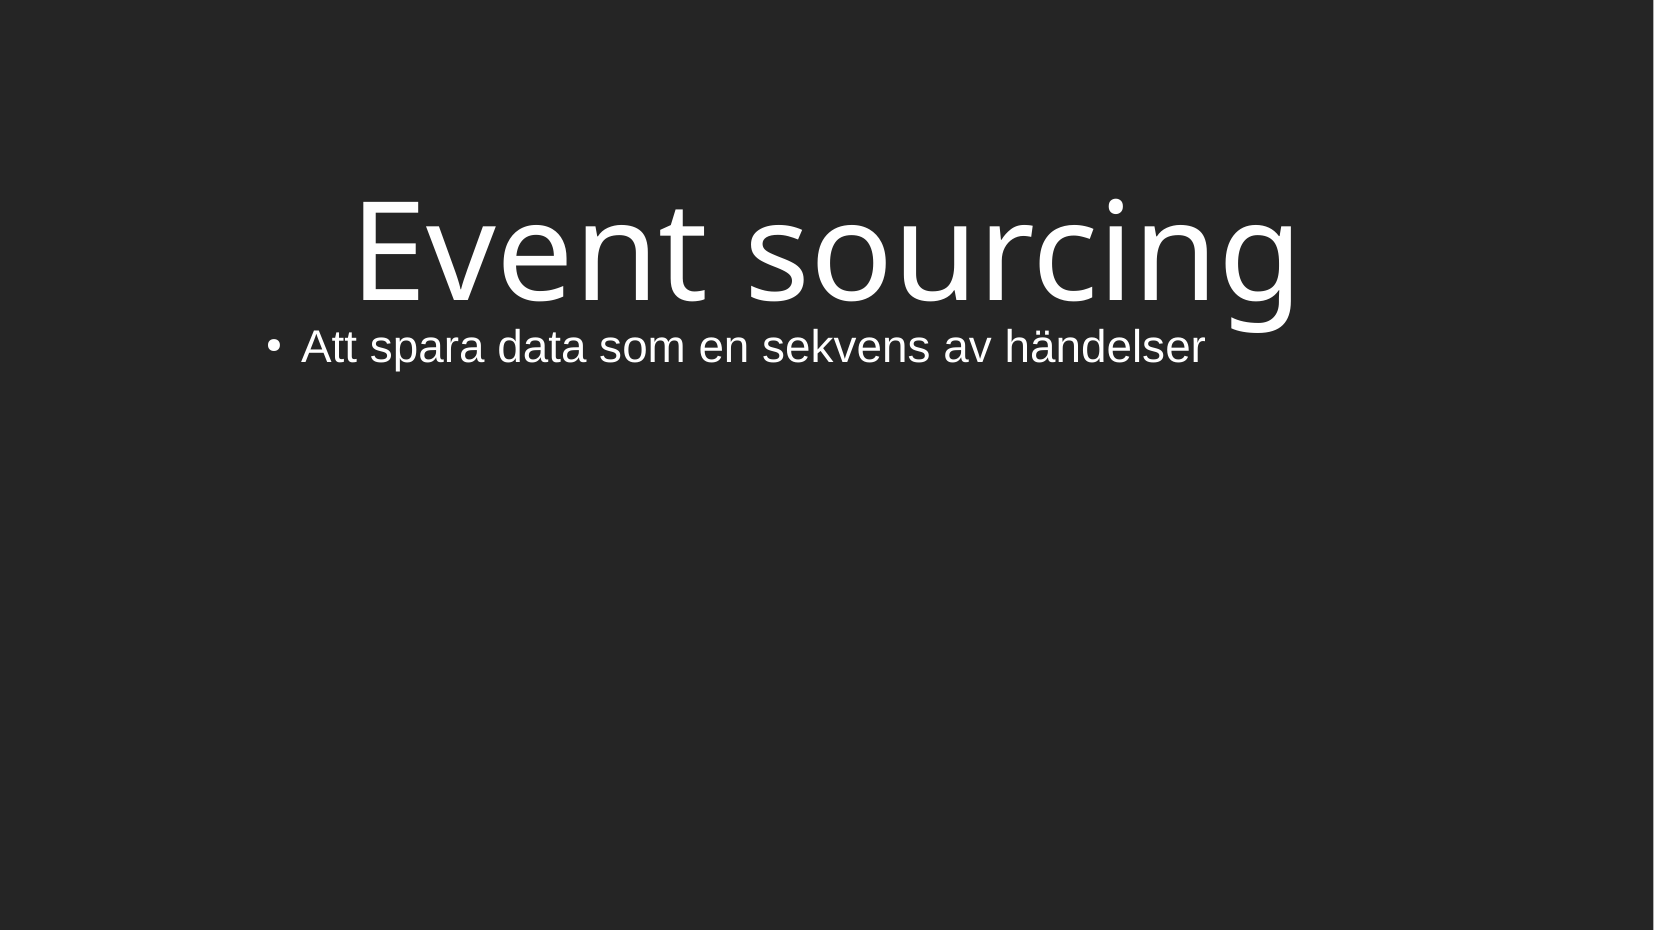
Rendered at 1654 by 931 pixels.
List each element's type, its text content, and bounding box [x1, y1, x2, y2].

title Event sourcing [82, 140, 1571, 355]
text_box Att spara data som en sekvens av händelser [265, 321, 1536, 484]
